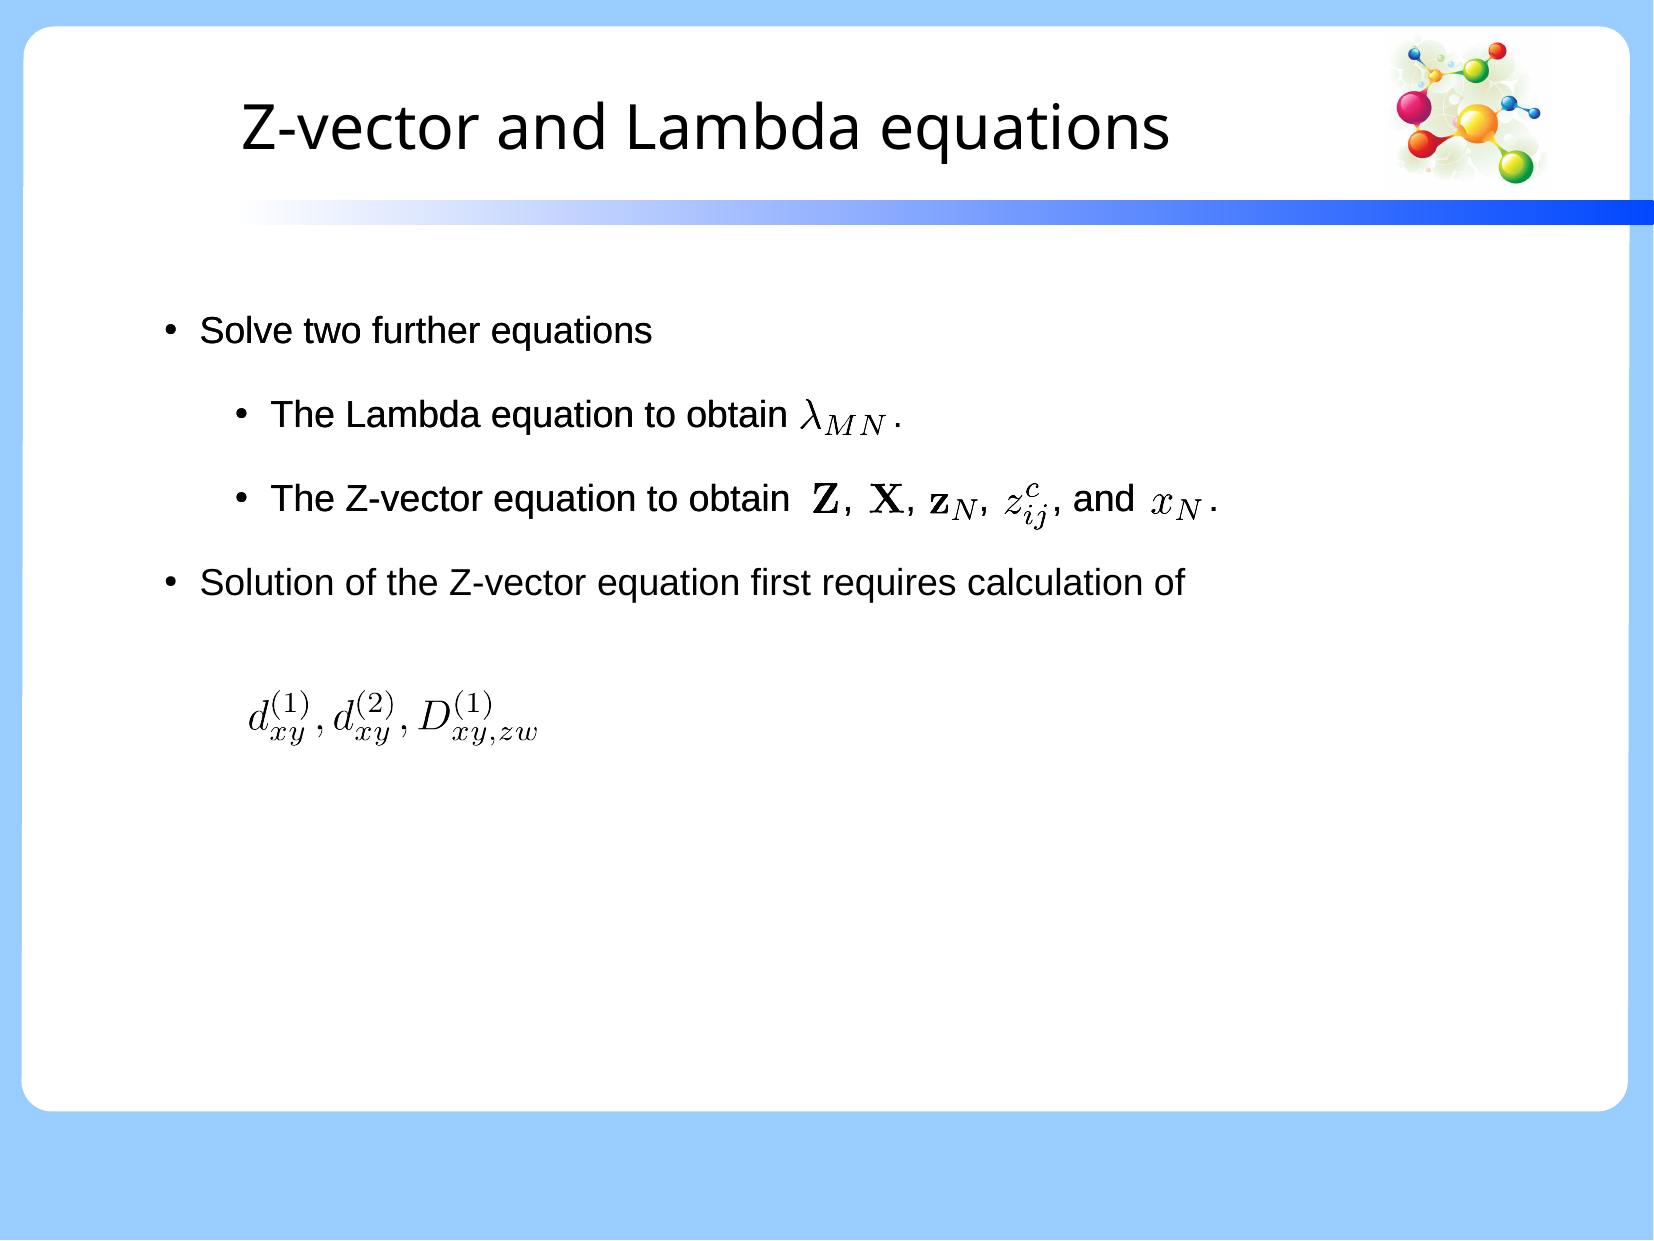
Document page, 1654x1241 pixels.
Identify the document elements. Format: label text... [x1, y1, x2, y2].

text_box Solve two further equations The Lambda equation to obtain The Z-vector equation to obtain , , , , and . [149, 302, 1479, 612]
picture [813, 483, 838, 513]
table_cell [956, 201, 961, 224]
picture [1004, 483, 1047, 530]
picture [800, 399, 886, 436]
picture [930, 494, 978, 520]
picture [1382, 29, 1556, 195]
title Z-vector and Lambda equations [82, 49, 1332, 201]
picture [1151, 494, 1202, 520]
picture [249, 690, 537, 746]
table_cell [873, 201, 877, 224]
picture [869, 483, 904, 513]
